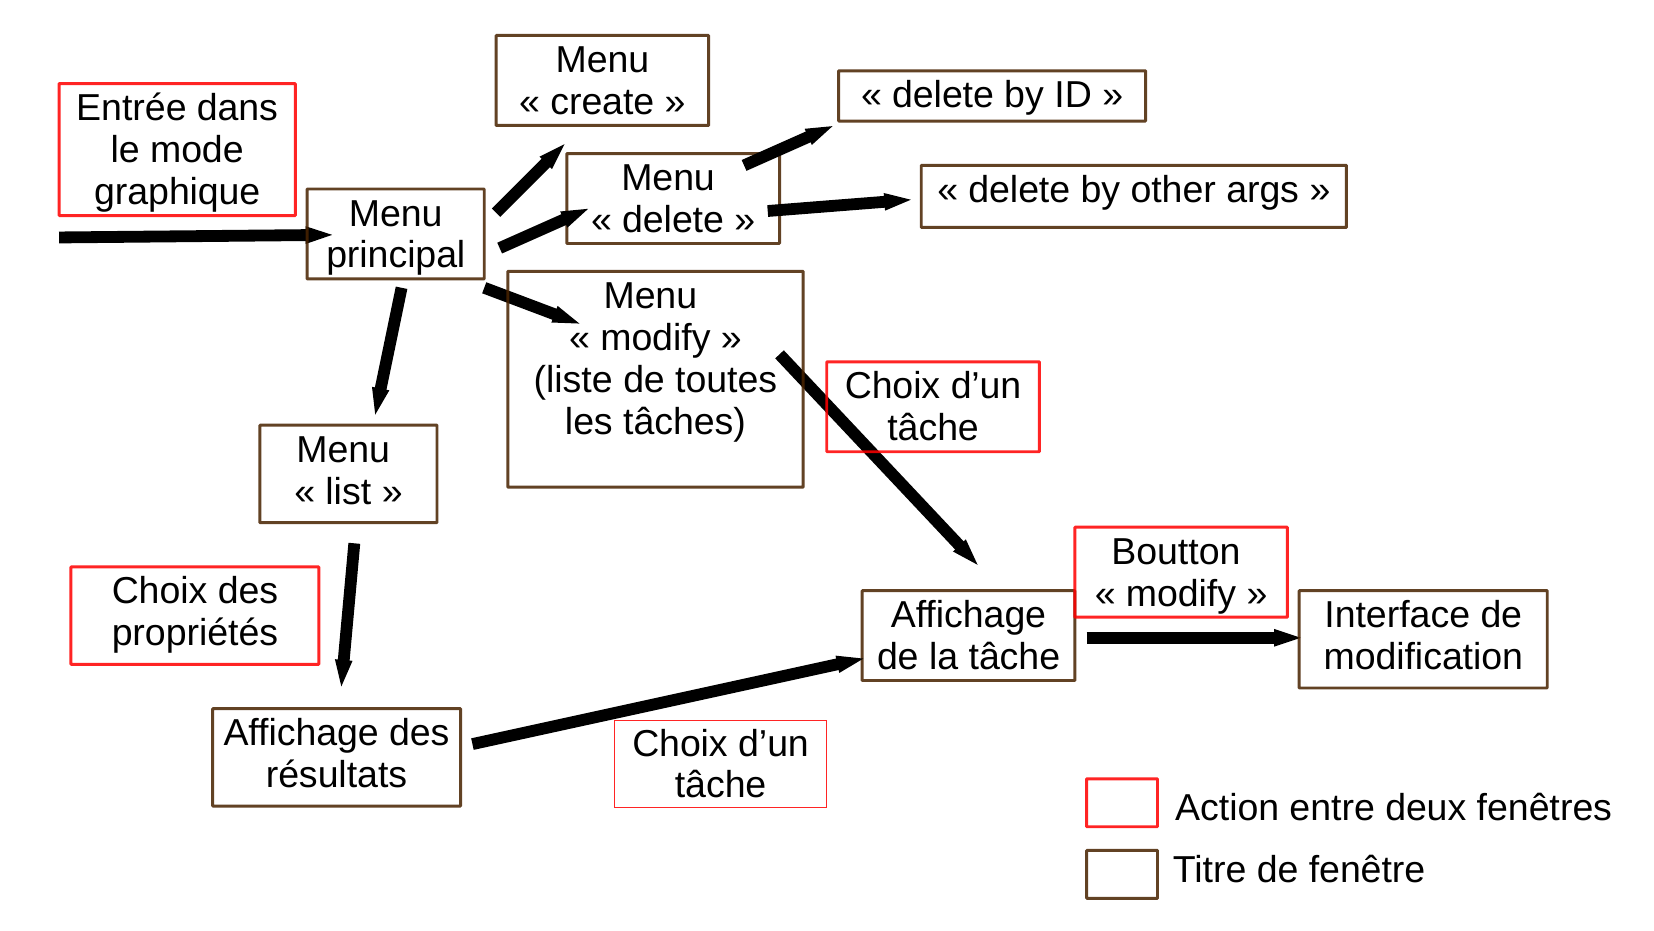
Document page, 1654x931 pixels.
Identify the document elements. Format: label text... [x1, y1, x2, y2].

text_box « delete by ID » [838, 70, 1146, 122]
text_box Affichage de la tâche [862, 590, 1075, 681]
text_box Entrée dans le mode graphique [59, 83, 296, 216]
text_box Affichage des résultats [212, 708, 461, 807]
text_box Titre de fenêtre [1145, 841, 1453, 899]
text_box [1086, 778, 1157, 827]
text_box Menu « list » [259, 425, 438, 523]
text_box Menu « delete » [566, 153, 780, 244]
text_box Menu « modify » (liste de toutes les tâches) [507, 271, 804, 488]
text_box Choix des propriétés [70, 566, 319, 665]
text_box « delete by other args » [921, 165, 1347, 228]
text_box Action entre deux fenêtres [1157, 778, 1630, 836]
text_box Menu principal [307, 188, 485, 279]
text_box Menu « create » [496, 35, 709, 126]
text_box Choix d’un tâche [826, 361, 1040, 452]
text_box [1086, 850, 1145, 899]
text_box Boutton « modify » [1074, 527, 1288, 618]
text_box Choix d’un tâche [614, 720, 827, 808]
text_box Interface de modification [1299, 590, 1548, 688]
